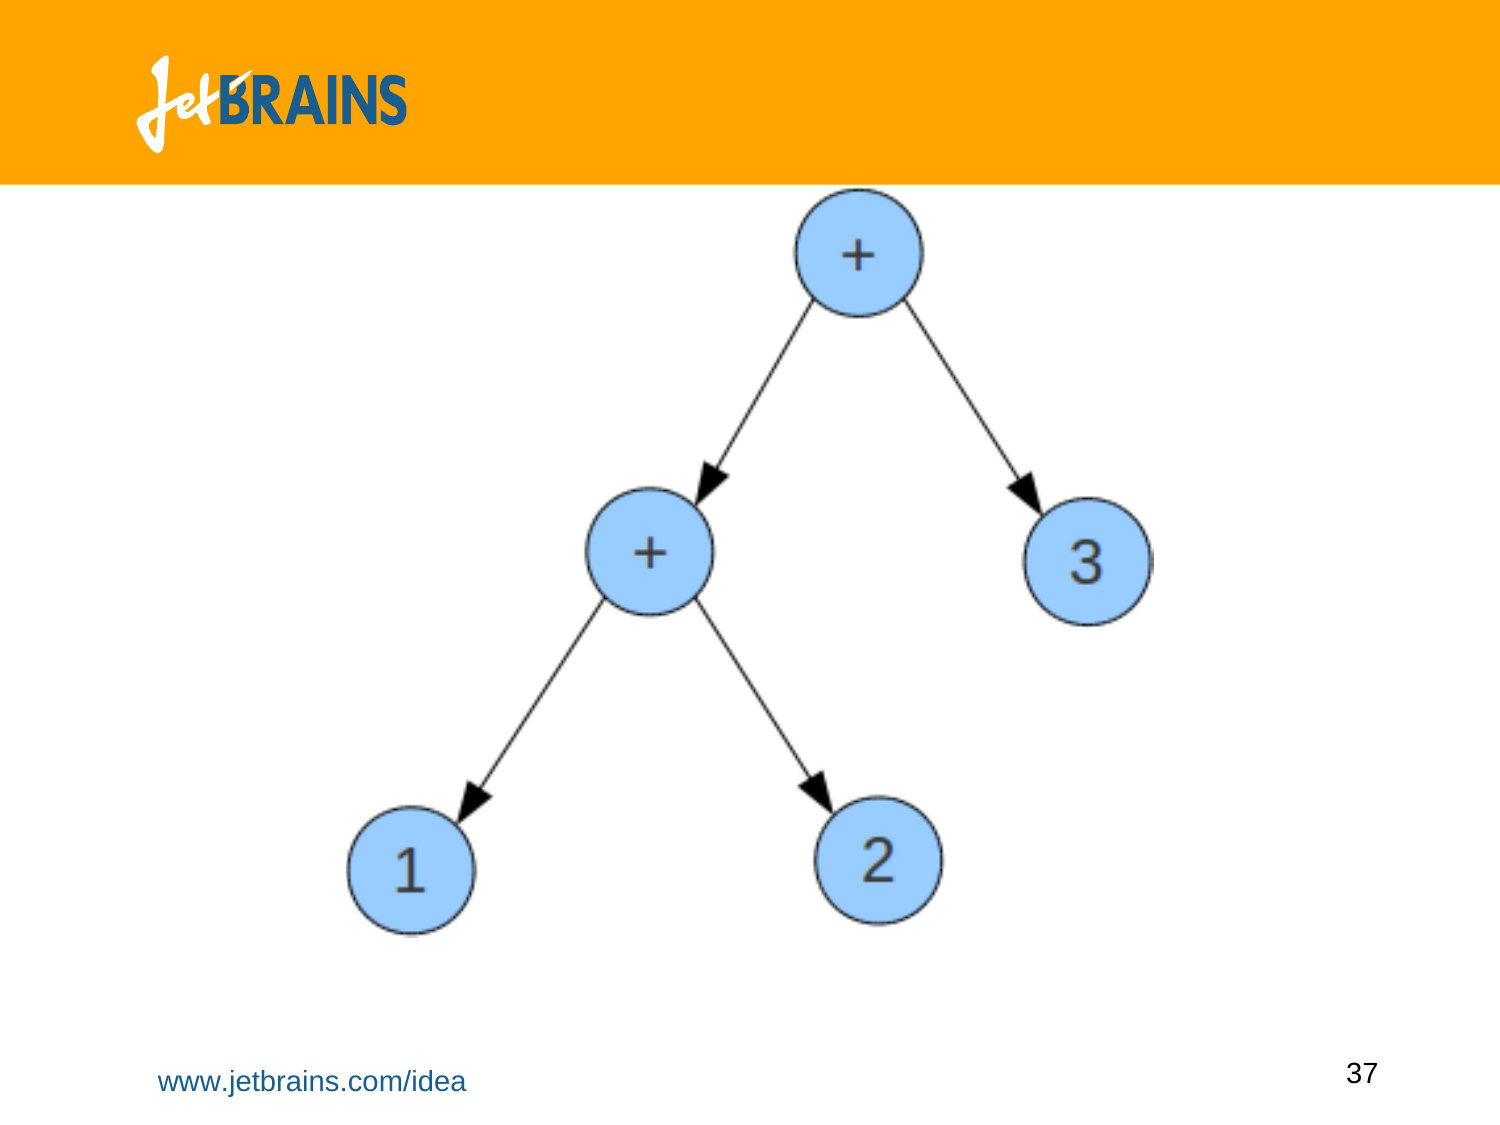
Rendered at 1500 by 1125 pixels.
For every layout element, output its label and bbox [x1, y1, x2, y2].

picture [346, 187, 1154, 938]
